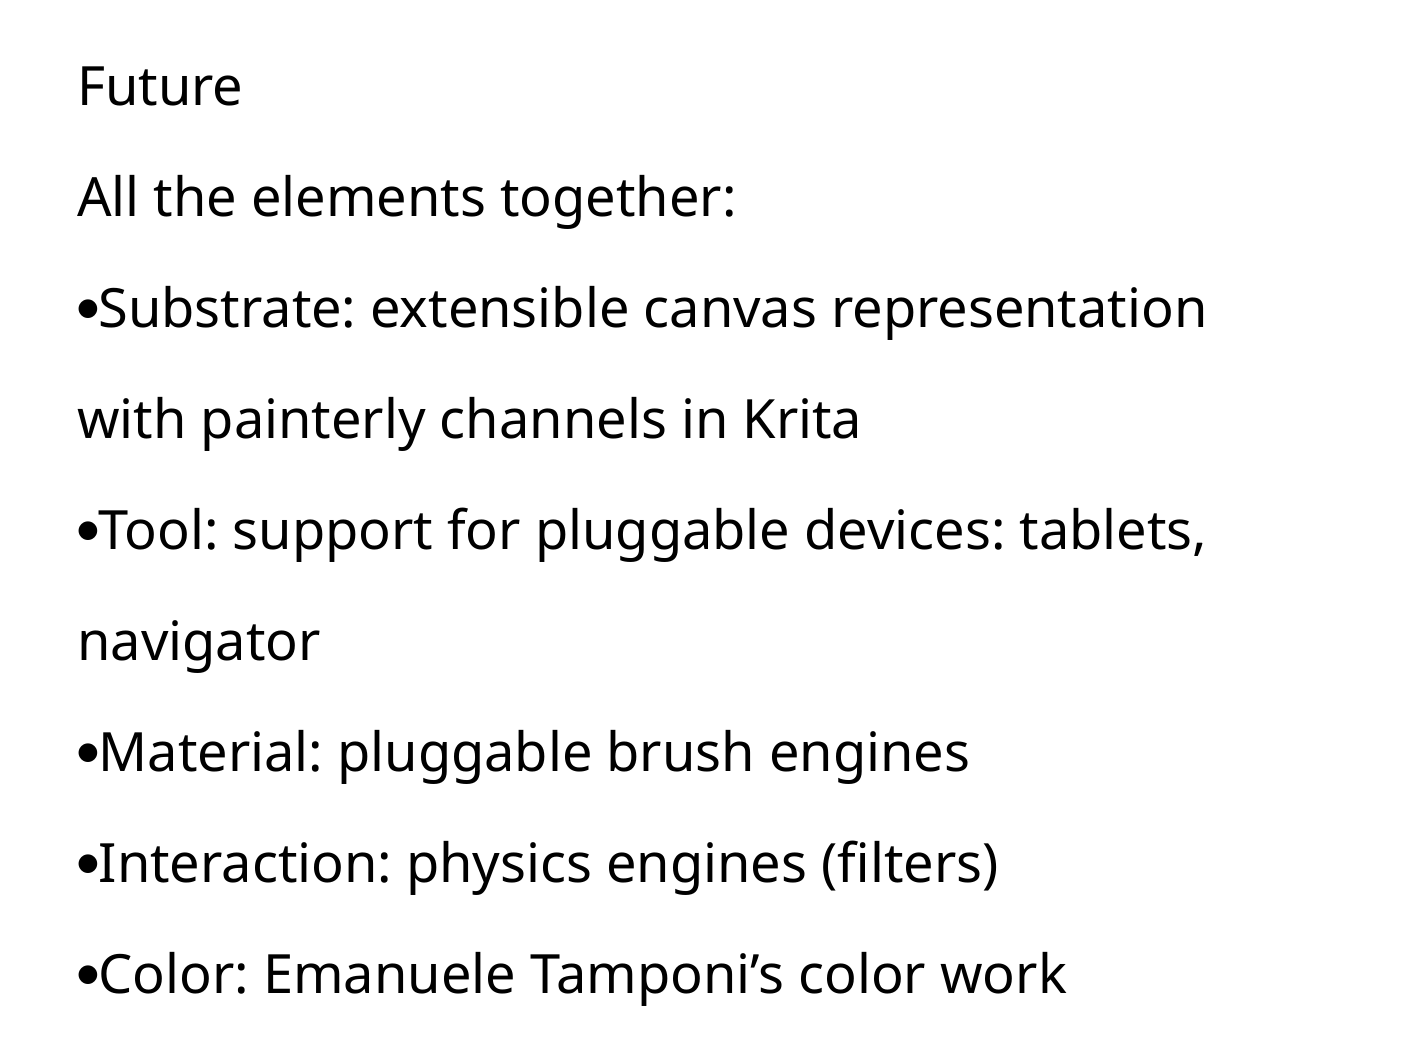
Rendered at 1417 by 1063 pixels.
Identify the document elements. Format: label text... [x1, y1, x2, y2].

text_box Future All the elements together: Substrate: extensible canvas representation with painterly channels in Krita Tool: support for pluggable devices: tablets, navigator Material: pluggable brush engines Interaction: physics engines (filters) Color: Emanuele Tamponi’s color work [62, 40, 1336, 1063]
